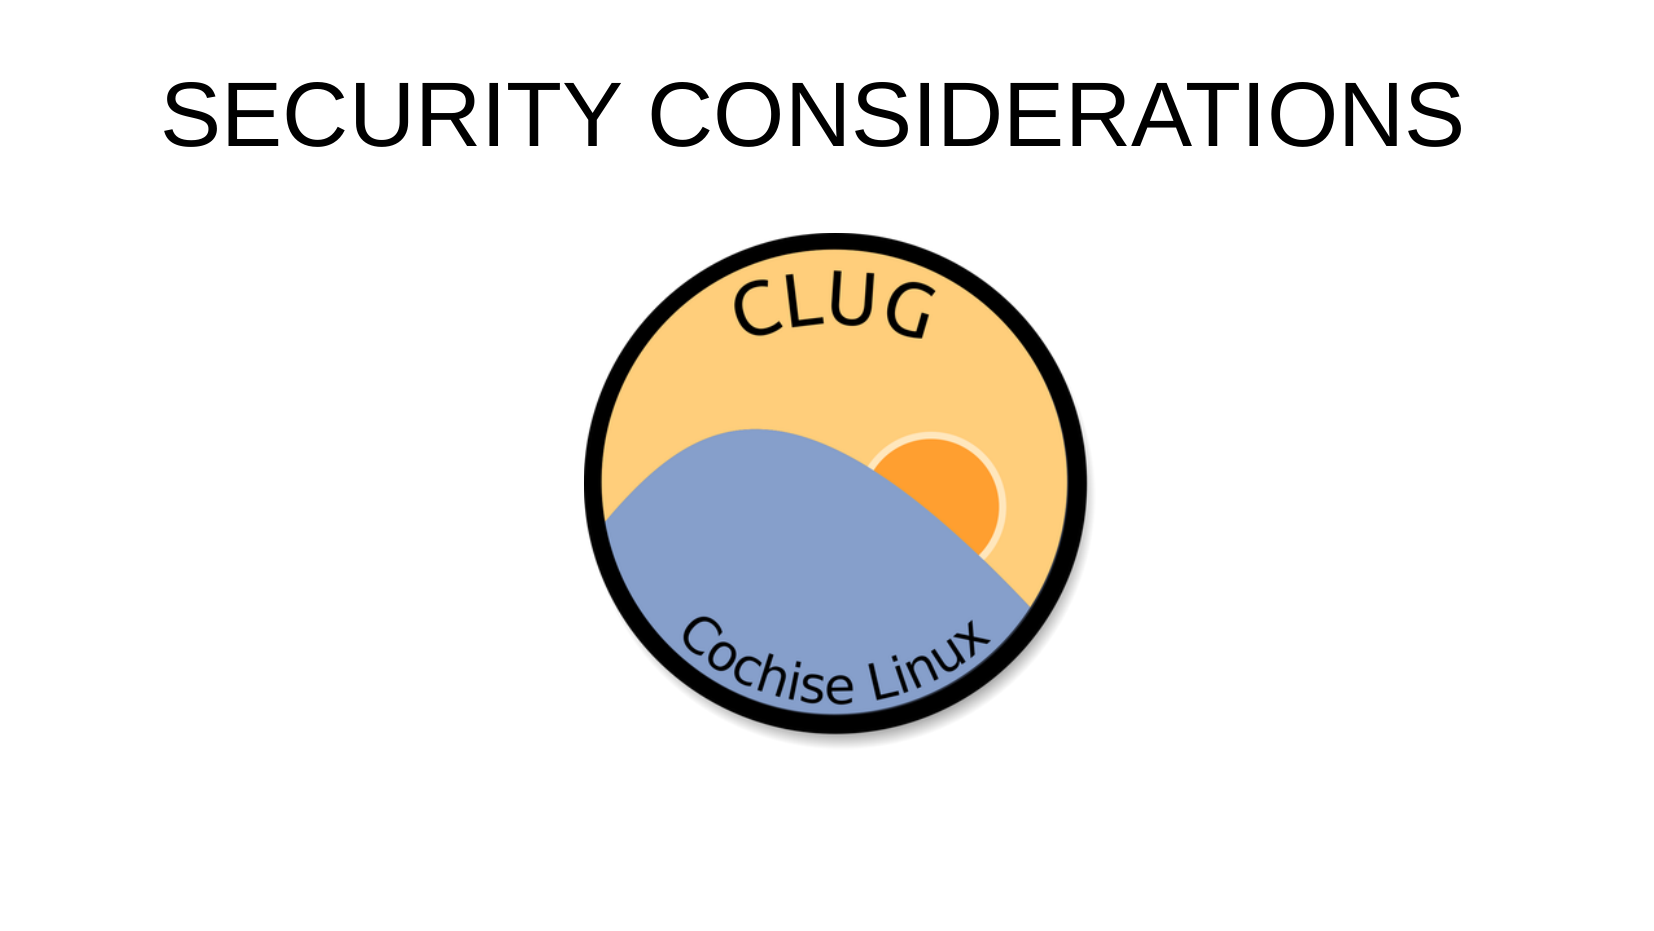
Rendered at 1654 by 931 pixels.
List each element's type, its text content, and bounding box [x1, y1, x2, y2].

title SECURITY CONSIDERATIONS [82, 37, 1571, 193]
picture [584, 233, 1096, 751]
